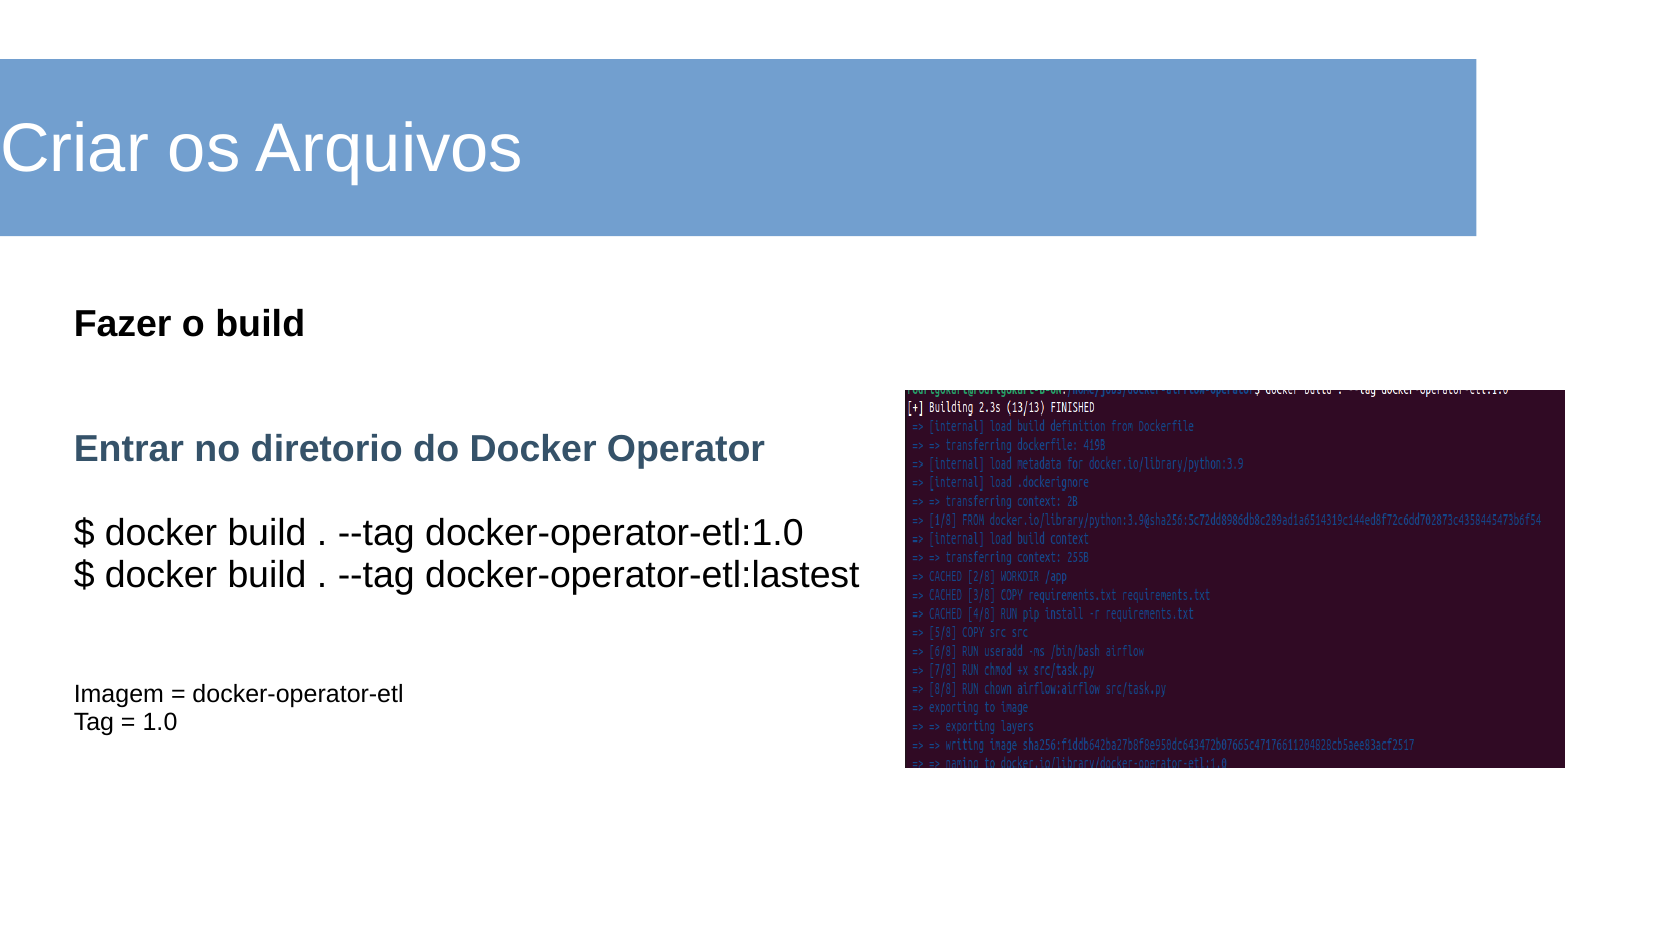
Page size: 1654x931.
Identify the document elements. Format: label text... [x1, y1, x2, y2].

text_box Entrar no diretorio do Docker Operator $ docker build . --tag docker-operator-etl:1.0 $ docker build . --tag docker-operator-etl:lastest Imagem = docker-operator-etl Tag = 1.0 [59, 420, 905, 744]
title Criar os Arquivos [0, 59, 1477, 237]
text_box Fazer o build [59, 295, 827, 355]
picture [905, 390, 1565, 768]
